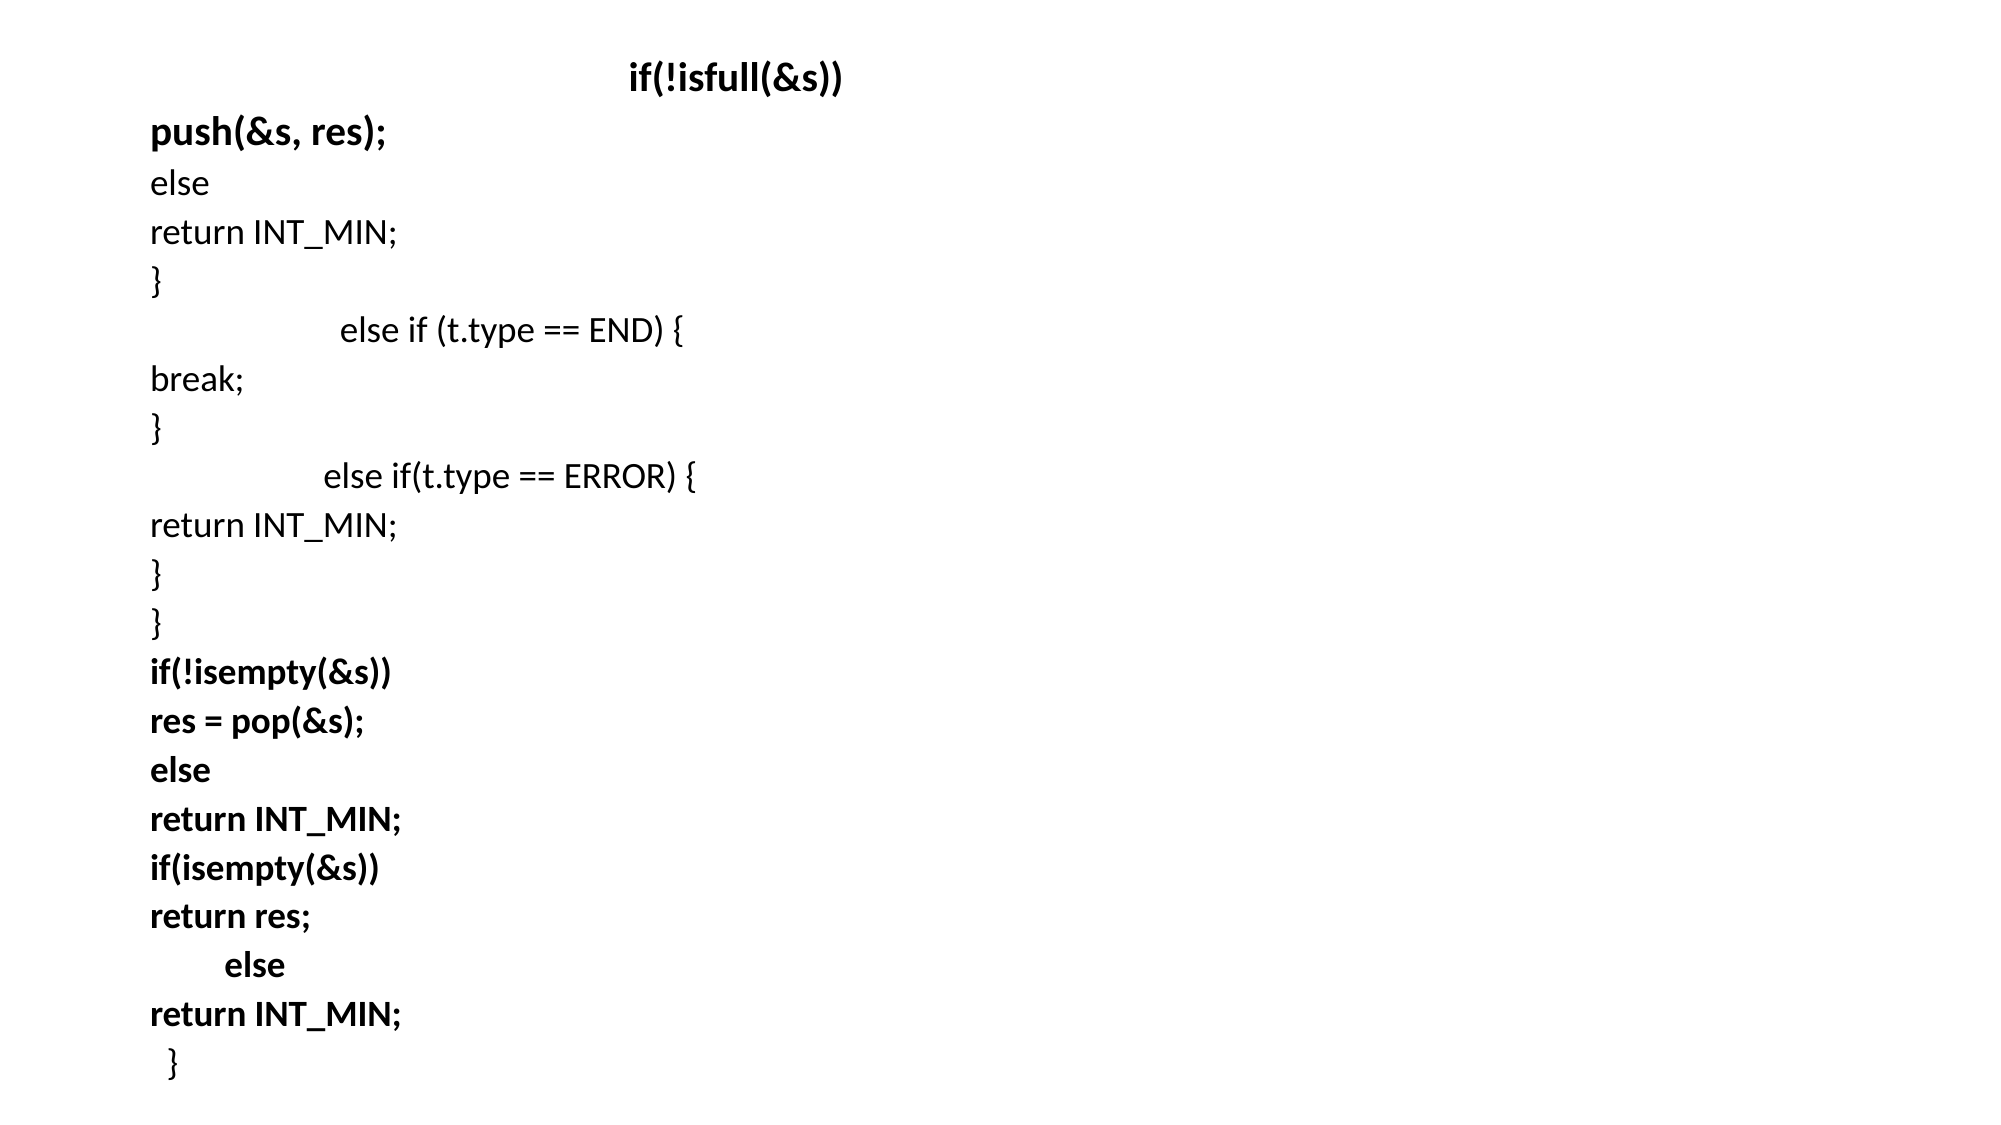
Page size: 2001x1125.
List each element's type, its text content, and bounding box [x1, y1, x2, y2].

list if(!isfull(&s)) push(&s, res); else return INT_MIN; } else if (t.type == END) { break; } else if(t.type == ERROR) { return INT_MIN; } } if(!isempty(&s)) res = pop(&s); else return INT_MIN; if(isempty(&s)) return res; else return INT_MIN; } [60, 37, 1786, 1095]
